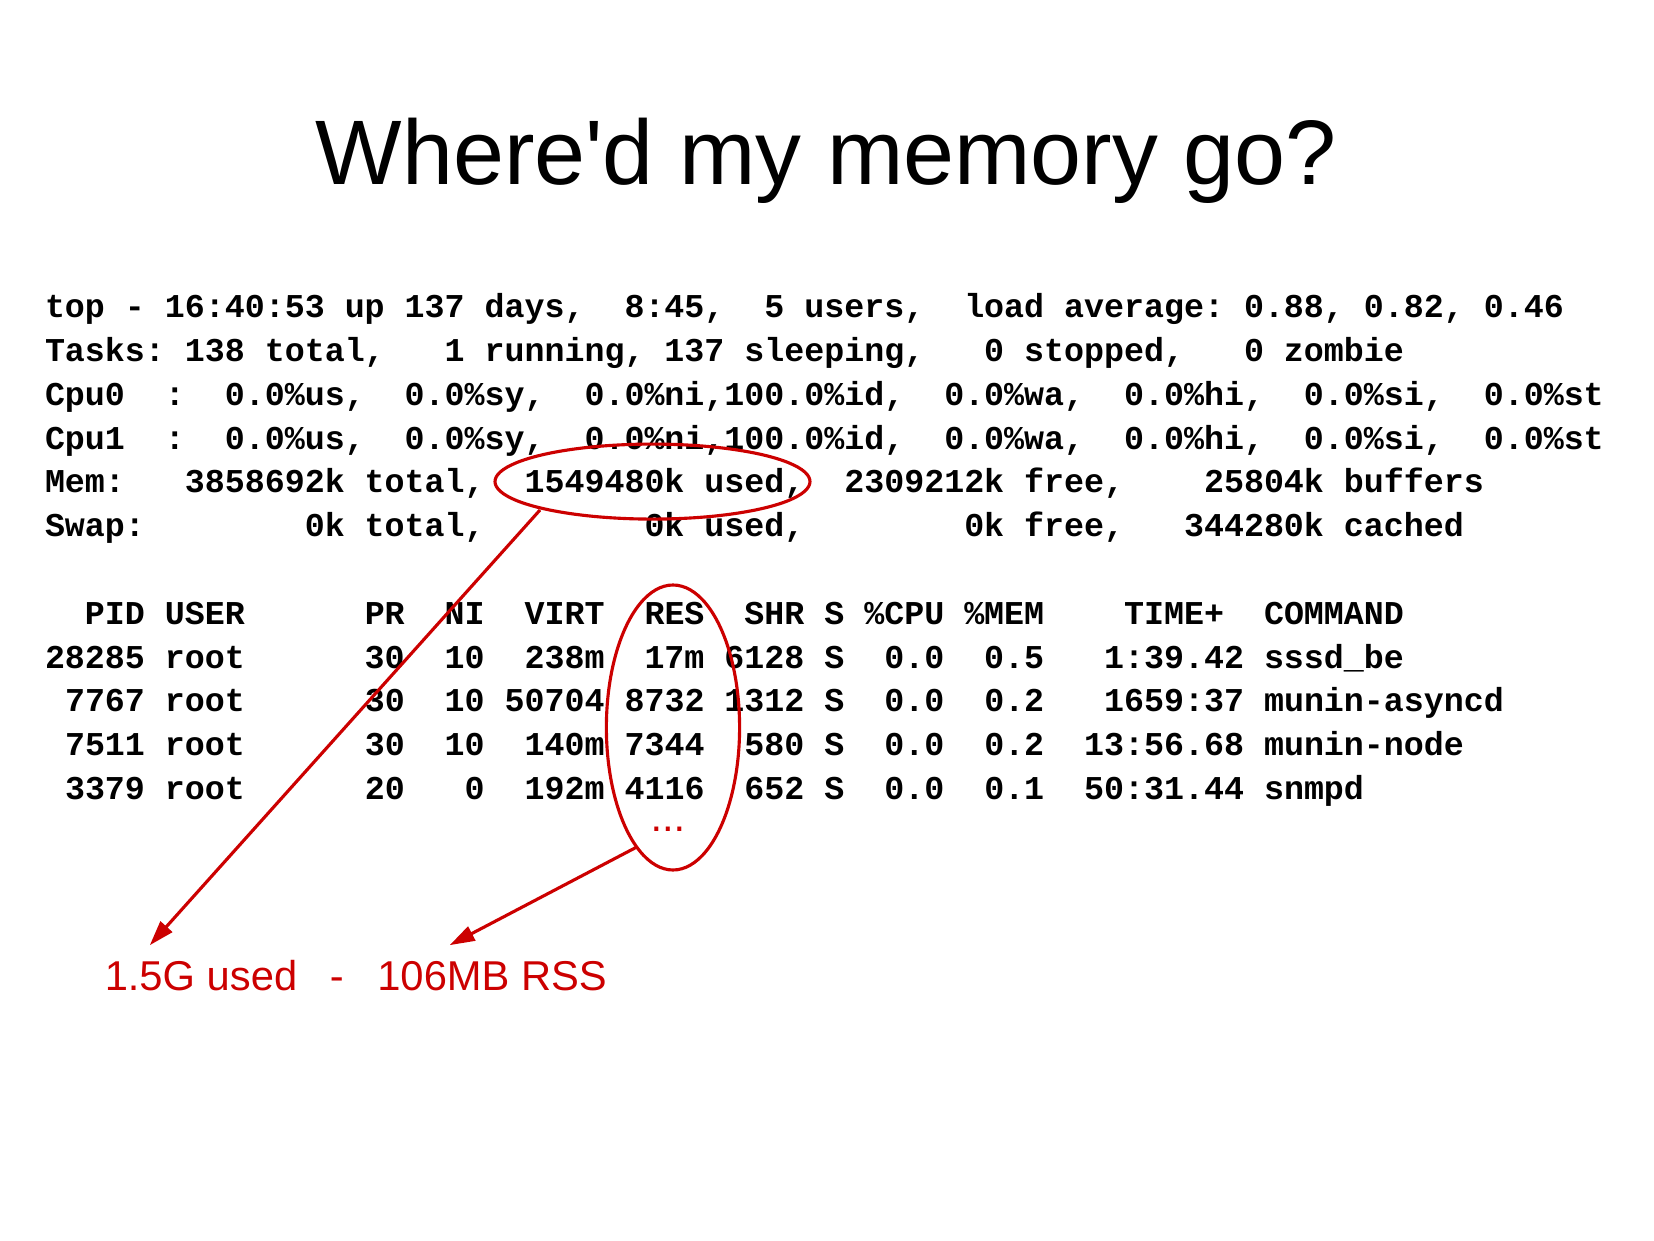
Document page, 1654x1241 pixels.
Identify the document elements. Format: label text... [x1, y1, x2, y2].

text_box - [315, 945, 359, 1007]
text_box ... [635, 785, 701, 848]
title Where'd my memory go? [82, 49, 1571, 257]
list top - 16:40:53 up 137 days, 8:45, 5 users, load average: 0.88, 0.82, 0.46 Tasks: 138 total, 1 running, 137 sleeping, 0 stopped, 0 zombie Cpu0 : 0.0%us, 0.0%sy, 0.0%ni,100.0%id, 0.0%wa, 0.0%hi, 0.0%si, 0.0%st Cpu1 : 0.0%us, 0.0%sy, 0.0%ni,100.0%id, 0.0%wa, 0.0%hi, 0.0%si, 0.0%st Mem: 3858692k total, 1549480k used, 2309212k free, 25804k buffers Swap: 0k total, 0k used, 0k free, 344280k cached PID USER PR NI VIRT RES SHR S %CPU %MEM TIME+ COMMAND 28285 root 30 10 238m 17m 6128 S 0.0 0.5 1:39.42 sssd_be 7767 root 30 10 50704 8732 1312 S 0.0 0.2 1659:37 munin-asyncd 7511 root 30 10 140m 7344 580 S 0.0 0.2 13:56.68 munin-node 3379 root 20 0 192m 4116 652 S 0.0 0.1 50:31.44 snmpd [45, 290, 1606, 882]
text_box 106MB RSS [362, 945, 622, 1007]
list top - 16:40:53 up 137 days, 8:45, 5 users, load average: 0.88, 0.82, 0.46 Tasks: 138 total, 1 running, 137 sleeping, 0 stopped, 0 zombie Cpu0 : 0.0%us, 0.0%sy, 0.0%ni,100.0%id, 0.0%wa, 0.0%hi, 0.0%si, 0.0%st Cpu1 : 0.0%us, 0.0%sy, 0.0%ni,100.0%id, 0.0%wa, 0.0%hi, 0.0%si, 0.0%st Mem: 3858692k total, 1549480k used, 2309212k free, 25804k buffers Swap: 0k total, 0k used, 0k free, 344280k cached PID USER PR NI VIRT RES SHR S %CPU %MEM TIME+ COMMAND 28285 root 30 10 238m 17m 6128 S 0.0 0.5 1:39.42 sssd_be 7767 root 30 10 50704 8732 1312 S 0.0 0.2 1659:37 munin-asyncd 7511 root 30 10 140m 7344 580 S 0.0 0.2 13:56.68 munin-node 3379 root 20 0 192m 4116 652 S 0.0 0.1 50:31.44 snmpd [497, 446, 808, 517]
list top - 16:40:53 up 137 days, 8:45, 5 users, load average: 0.88, 0.82, 0.46 Tasks: 138 total, 1 running, 137 sleeping, 0 stopped, 0 zombie Cpu0 : 0.0%us, 0.0%sy, 0.0%ni,100.0%id, 0.0%wa, 0.0%hi, 0.0%si, 0.0%st Cpu1 : 0.0%us, 0.0%sy, 0.0%ni,100.0%id, 0.0%wa, 0.0%hi, 0.0%si, 0.0%st Mem: 3858692k total, 1549480k used, 2309212k free, 25804k buffers Swap: 0k total, 0k used, 0k free, 344280k cached PID USER PR NI VIRT RES SHR S %CPU %MEM TIME+ COMMAND 28285 root 30 10 238m 17m 6128 S 0.0 0.5 1:39.42 sssd_be 7767 root 30 10 50704 8732 1312 S 0.0 0.2 1659:37 munin-asyncd 7511 root 30 10 140m 7344 580 S 0.0 0.2 13:56.68 munin-node 3379 root 20 0 192m 4116 652 S 0.0 0.1 50:31.44 snmpd [608, 587, 738, 868]
text_box 1.5G used [90, 945, 315, 1007]
